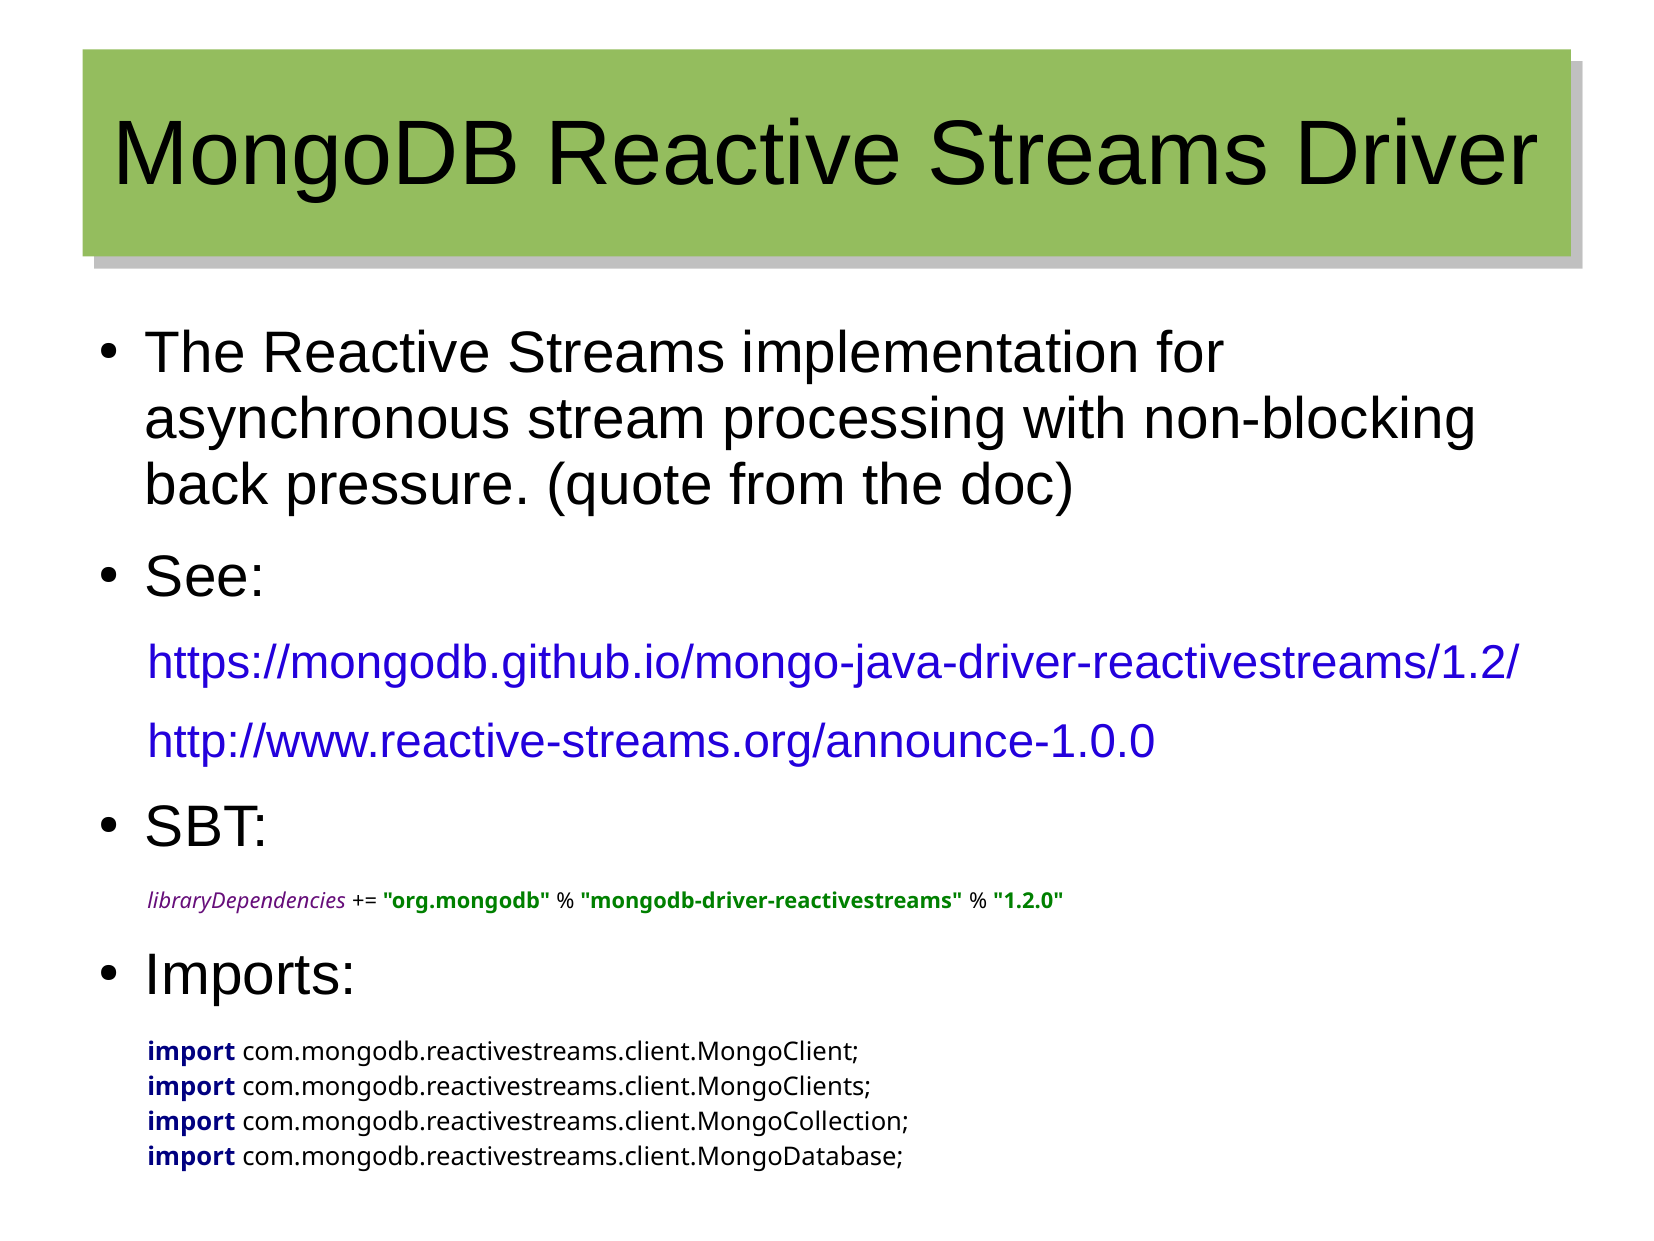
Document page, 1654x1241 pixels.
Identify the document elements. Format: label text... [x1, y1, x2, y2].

title MongoDB Reactive Streams Driver [82, 49, 1571, 257]
list The Reactive Streams implementation for asynchronous stream processing with non-blocking back pressure. (quote from the doc) See: https://mongodb.github.io/mongo-java-driver-reactivestreams/1.2/ http://www.reactive-streams.org/announce-1.0.0 SBT: libraryDependencies += "org.mongodb" % "mongodb-driver-reactivestreams" % "1.2.0" Imports: import com.mongodb.reactivestreams.client.MongoClient; import com.mongodb.reactivestreams.client.MongoClients; import com.mongodb.reactivestreams.client.MongoCollection; import com.mongodb.reactivestreams.client.MongoDatabase; [82, 319, 1571, 1211]
